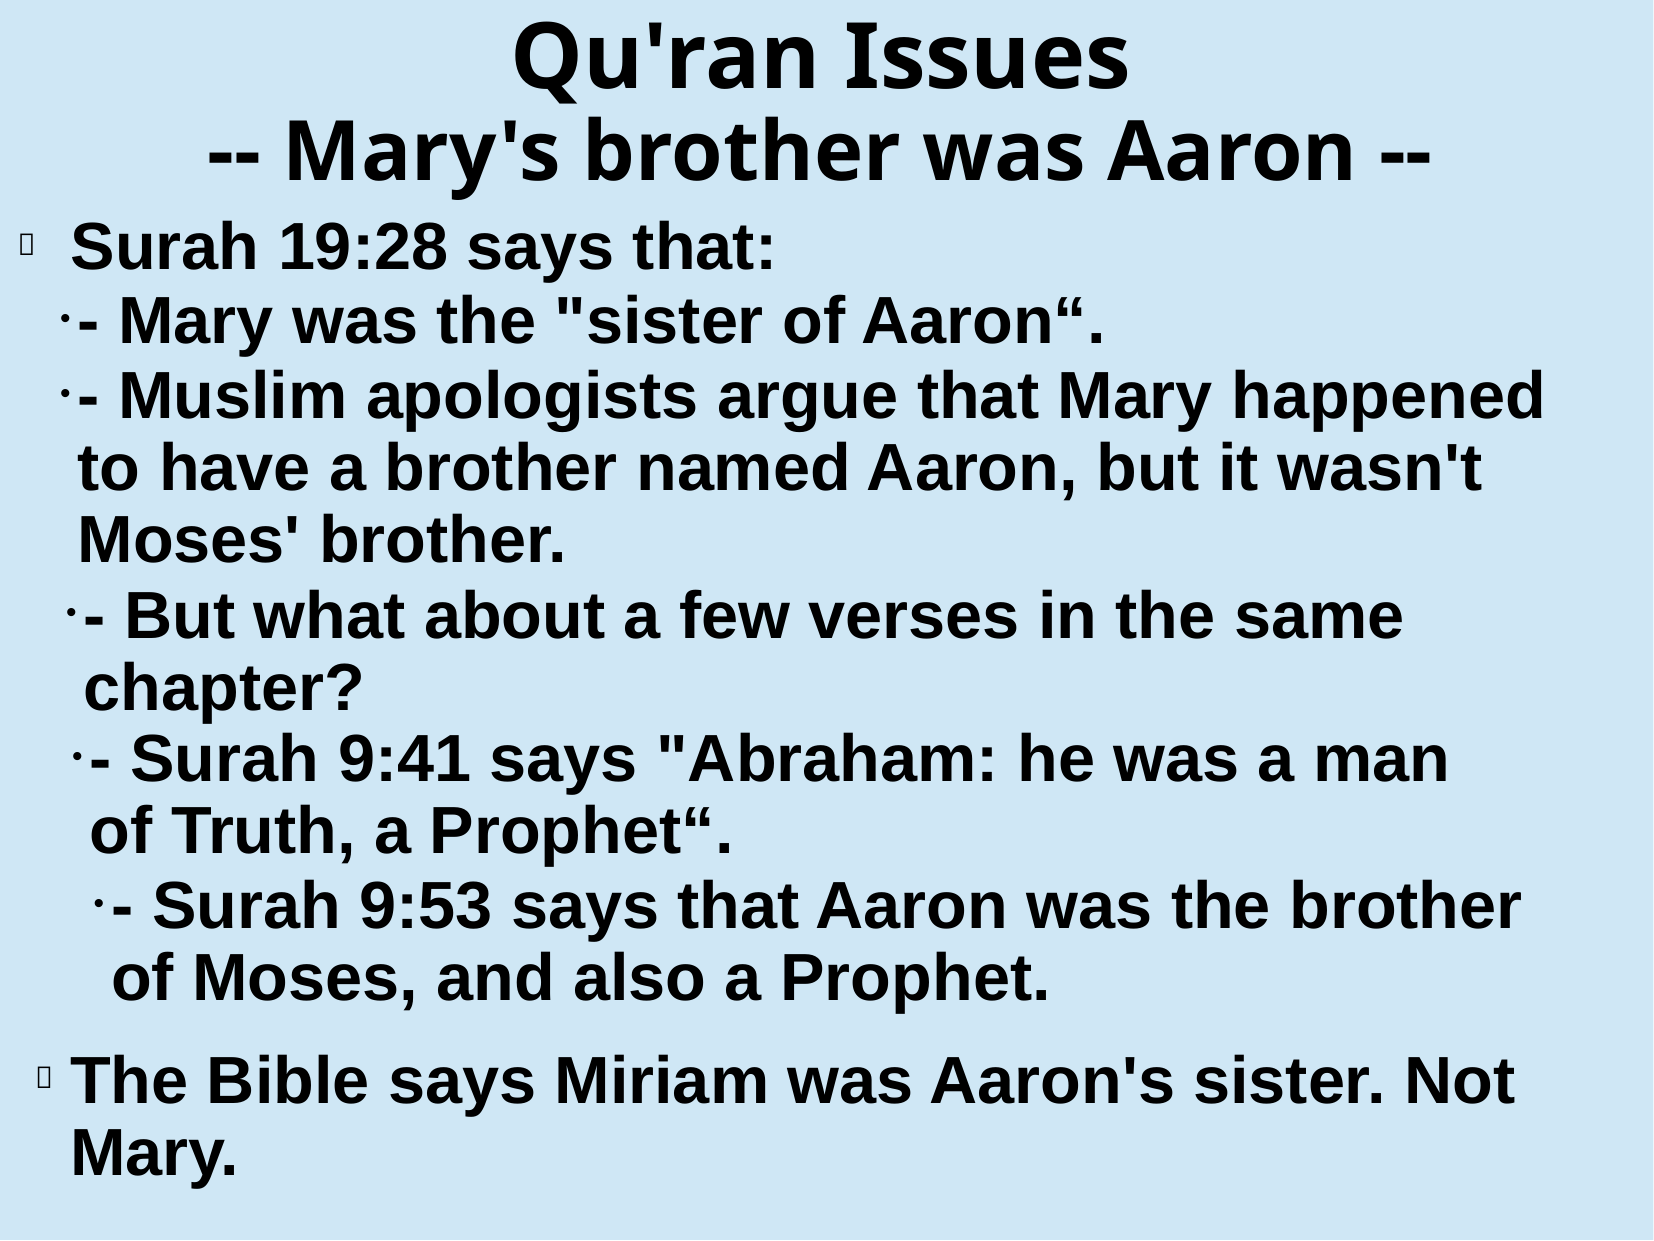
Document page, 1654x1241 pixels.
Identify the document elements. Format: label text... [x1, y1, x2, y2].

list - Surah 9:53 says that Aaron was the brother of Moses, and also a Prophet. [93, 871, 1553, 1018]
list Surah 19:28 says that: [0, 211, 1565, 283]
title Qu'ran Issues -- Mary's brother was Aaron -- [76, 0, 1565, 207]
list - Mary was the "sister of Aaron“. [59, 285, 1315, 360]
list - Muslim apologists argue that Mary happened to have a brother named Aaron, but it wasn't Moses' brother. [59, 360, 1574, 582]
list - Surah 9:41 says "Abraham: he was a man of Truth, a Prophet“. [72, 724, 1532, 871]
text_box The Bible says Miriam was Aaron's sister. Not Mary. [34, 1045, 1654, 1215]
list - But what about a few verses in the same chapter? [65, 580, 1631, 728]
